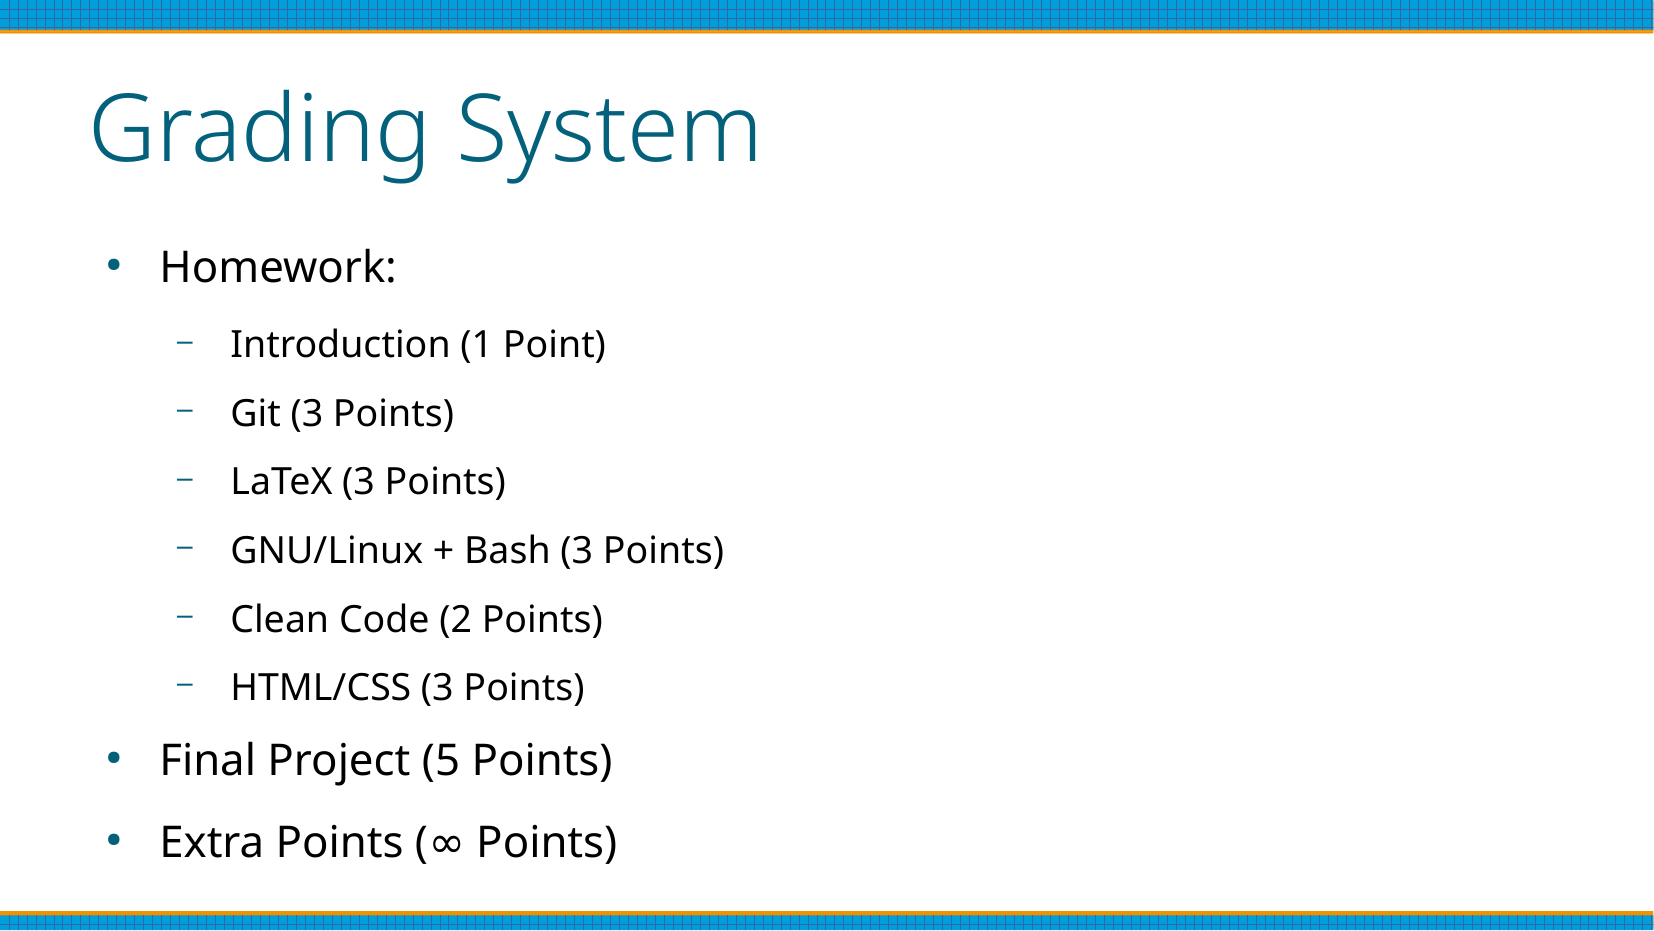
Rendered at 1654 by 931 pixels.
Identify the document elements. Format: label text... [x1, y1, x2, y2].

list Homework: Introduction (1 Point) Git (3 Points) LaTeX (3 Points) GNU/Linux + Bash (3 Points) Clean Code (2 Points) HTML/CSS (3 Points) Final Project (5 Points) Extra Points (∞ Points) [88, 236, 1565, 901]
title Grading System [88, 44, 1565, 207]
